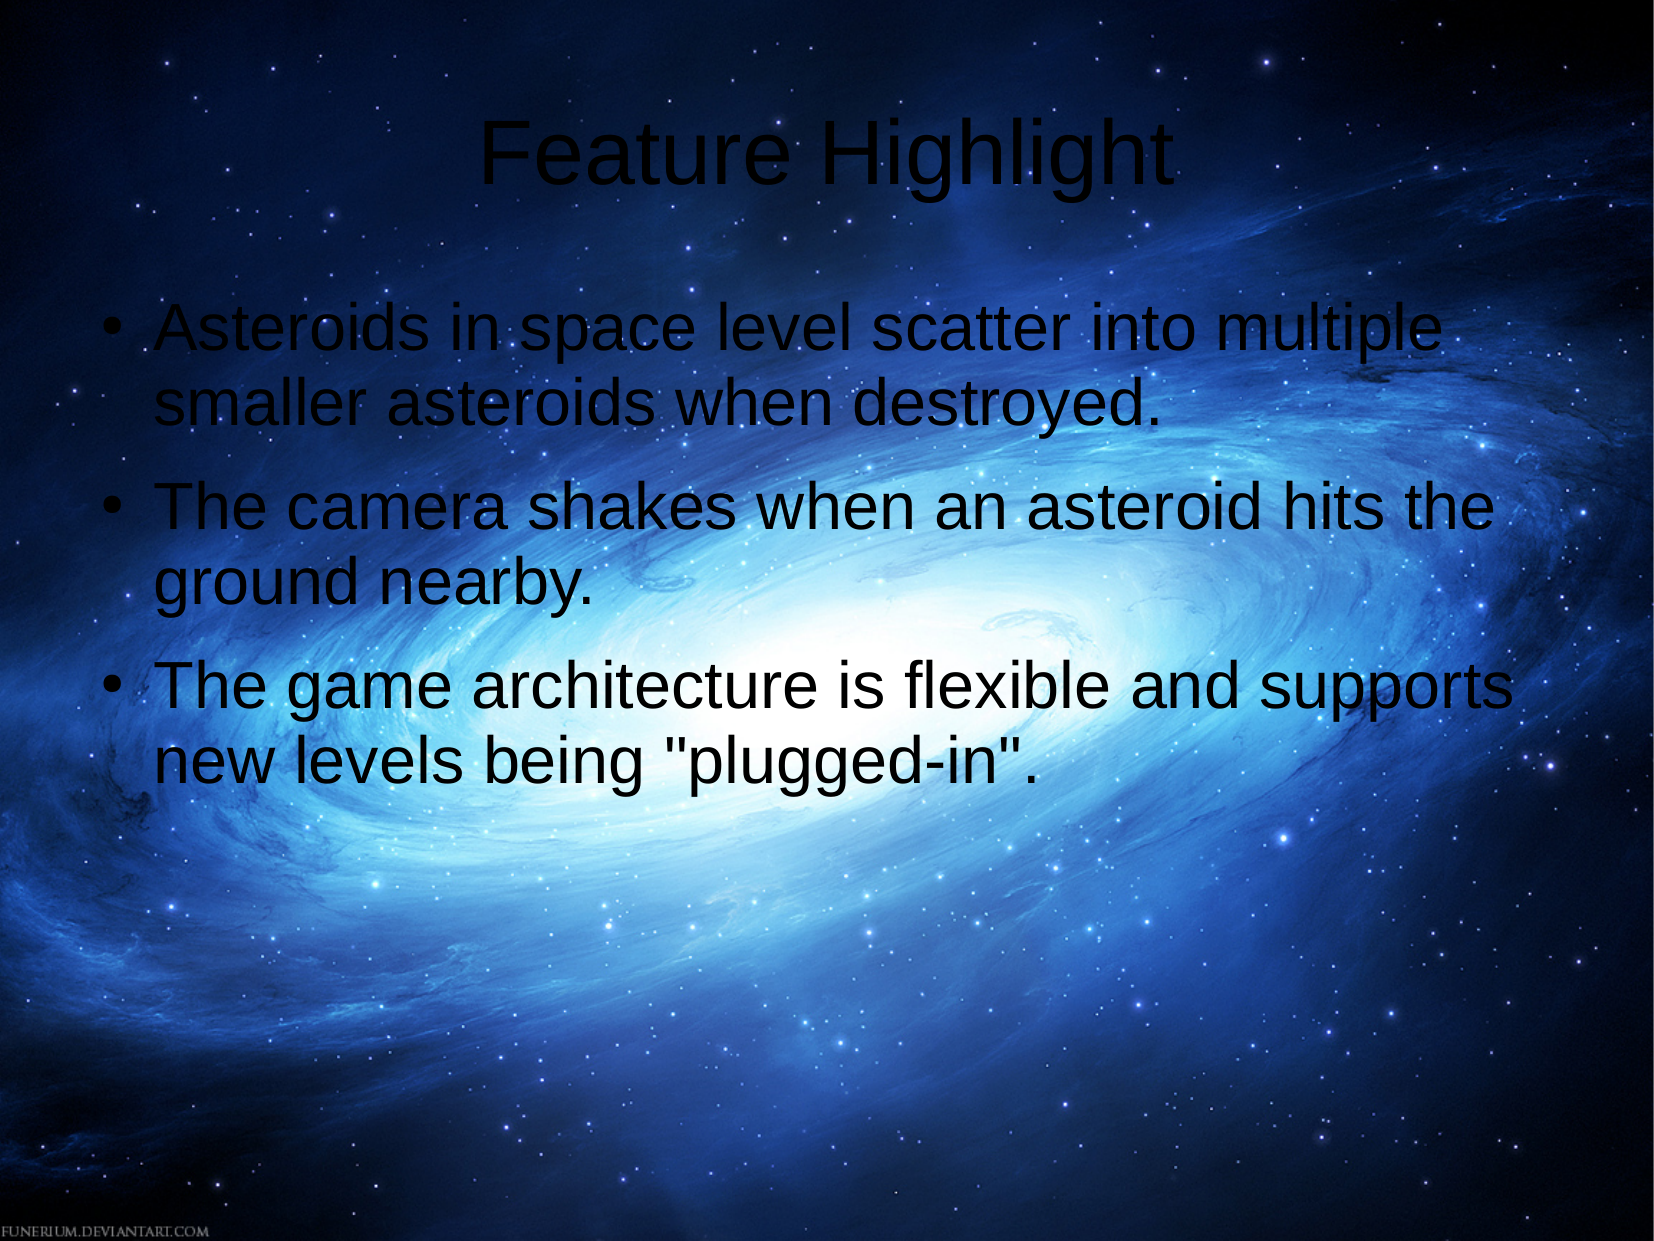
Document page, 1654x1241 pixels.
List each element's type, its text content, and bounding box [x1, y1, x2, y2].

list Asteroids in space level scatter into multiple smaller asteroids when destroyed. The camera shakes when an asteroid hits the ground nearby. The game architecture is flexible and supports new levels being "plugged-in". [82, 290, 1571, 1010]
title Feature Highlight [82, 49, 1571, 257]
picture [0, 0, 1654, 1241]
